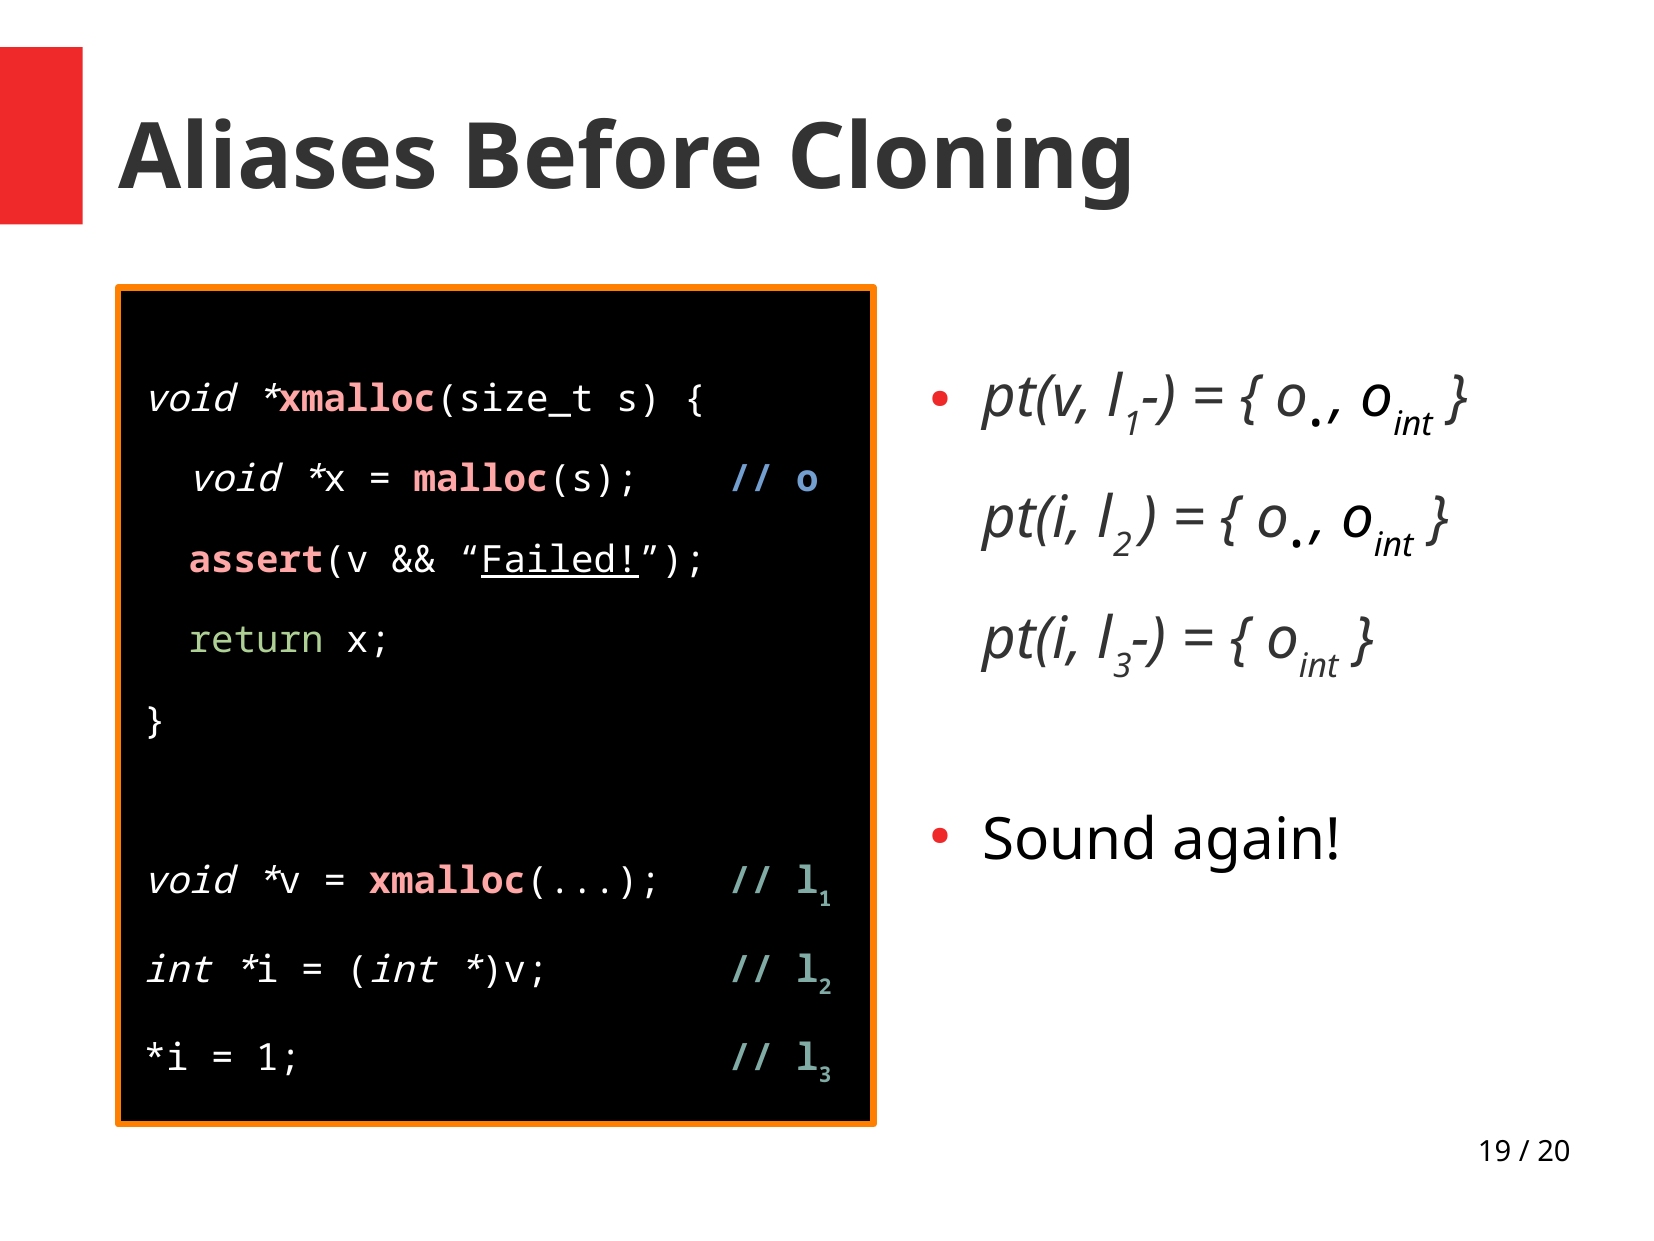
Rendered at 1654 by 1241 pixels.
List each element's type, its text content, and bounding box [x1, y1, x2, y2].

title Aliases Before Cloning [118, 49, 1571, 257]
list pt(v, l1-) = { o• , oint } pt(i, l2 ) = { o• , oint } pt(i, l3-) = { oint } Sound again! [911, 354, 1606, 1074]
list void *xmalloc(size_t s) { void *x = malloc(s); // o assert(v && “Failed!”); return x; } void *v = xmalloc(...); // l1 int *i = (int *)v; // l2 *i = 1; // l3 [118, 287, 874, 1125]
